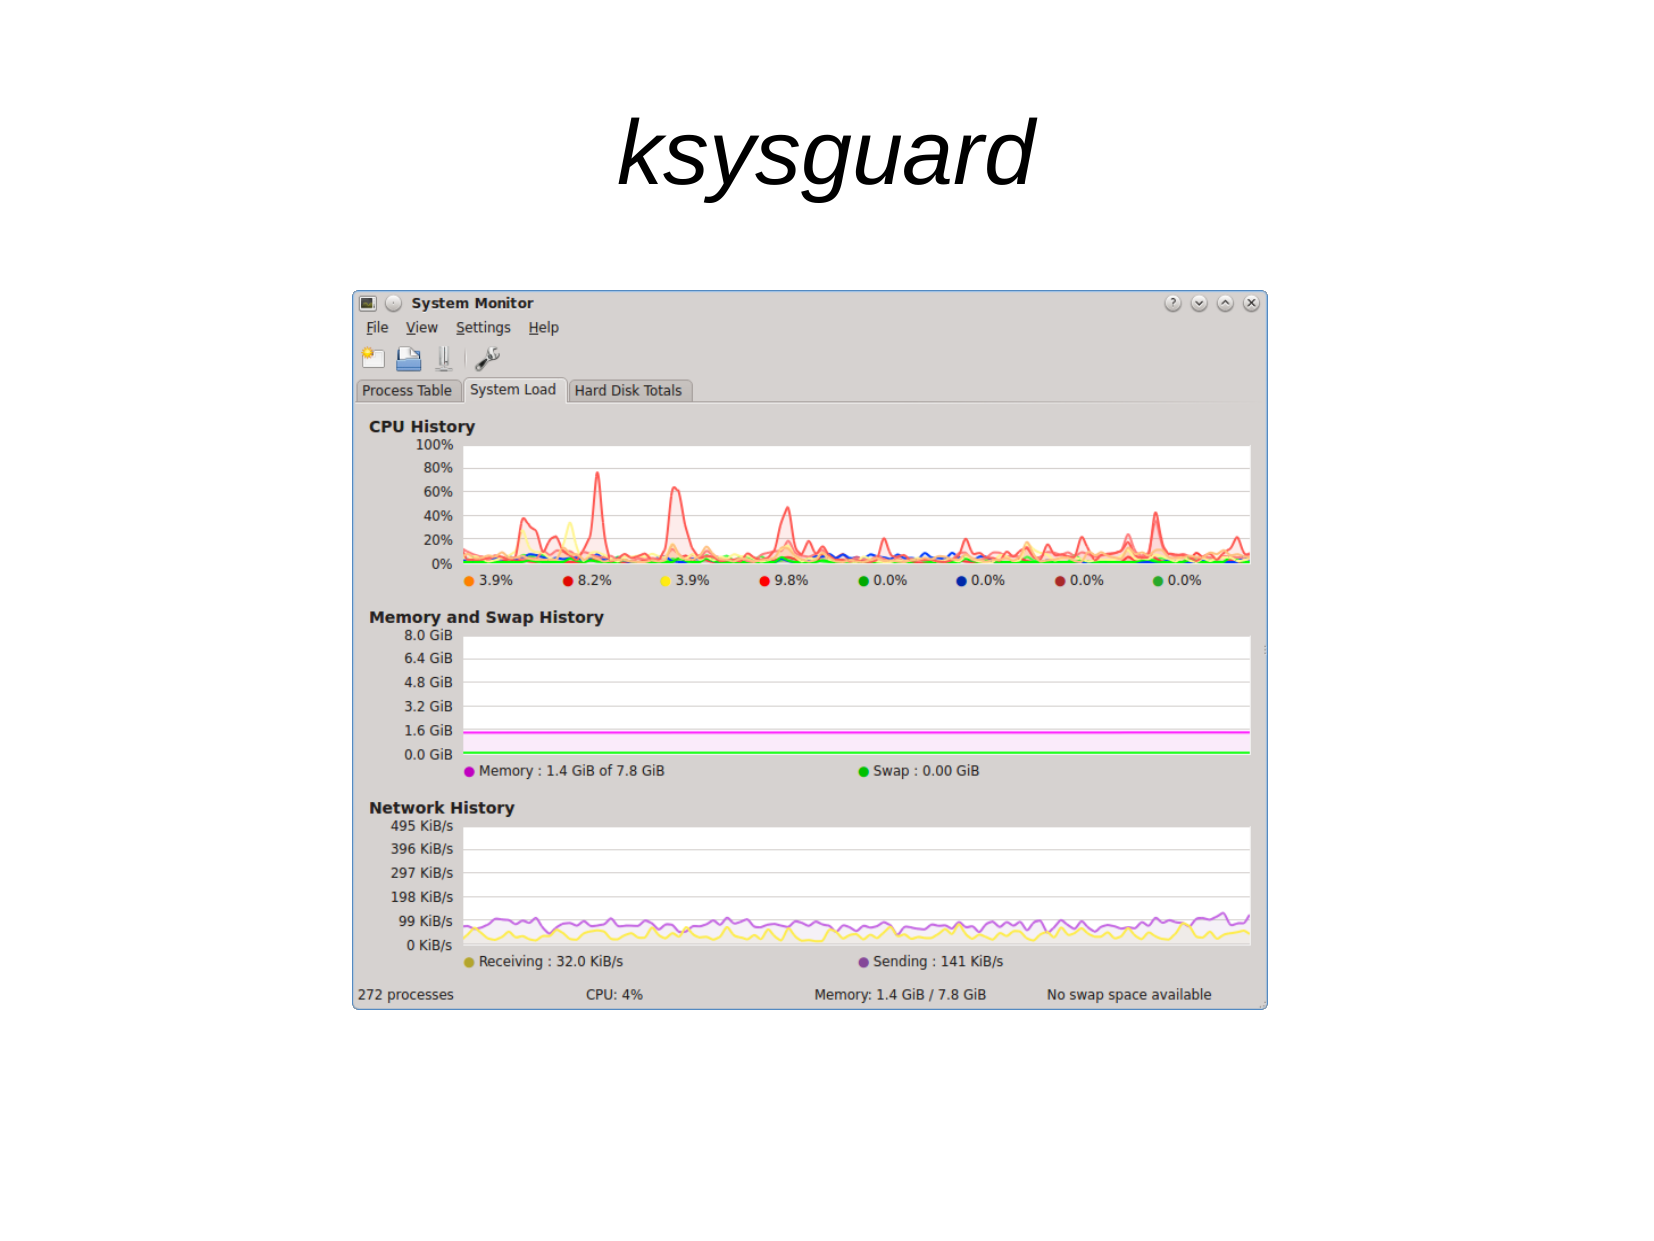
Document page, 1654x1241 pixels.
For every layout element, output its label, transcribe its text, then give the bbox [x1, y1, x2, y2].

picture [352, 290, 1268, 1010]
title ksysguard [82, 49, 1571, 257]
